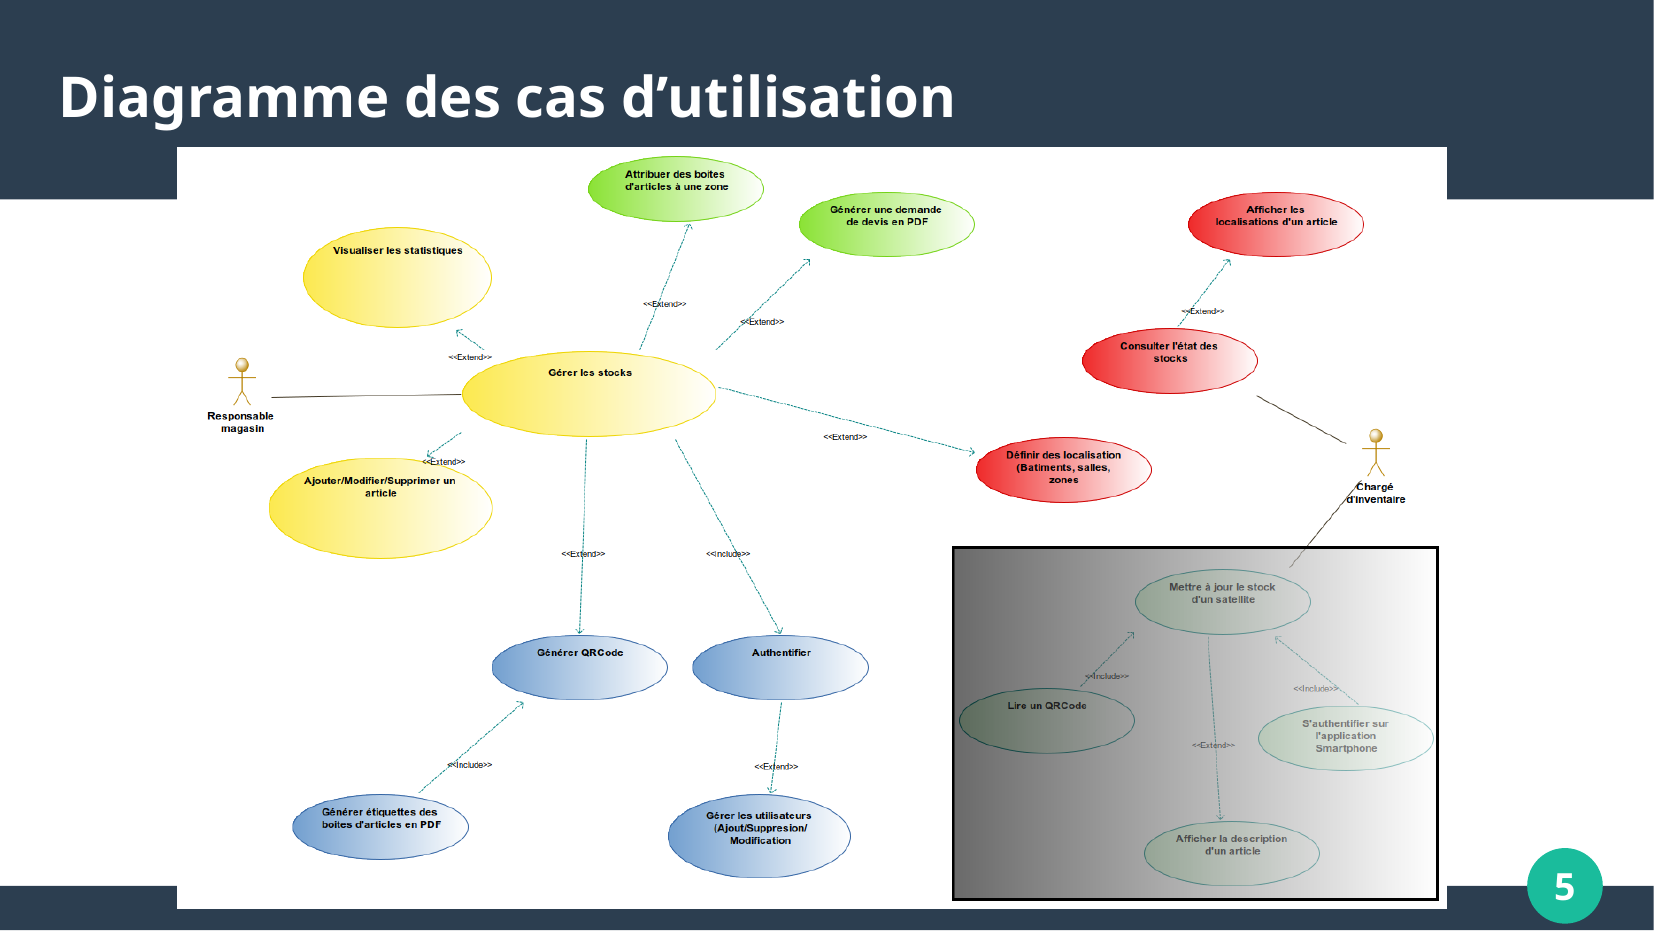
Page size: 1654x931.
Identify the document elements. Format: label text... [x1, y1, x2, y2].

title Diagramme des cas d’utilisation [59, 37, 1595, 155]
picture [177, 147, 1447, 909]
